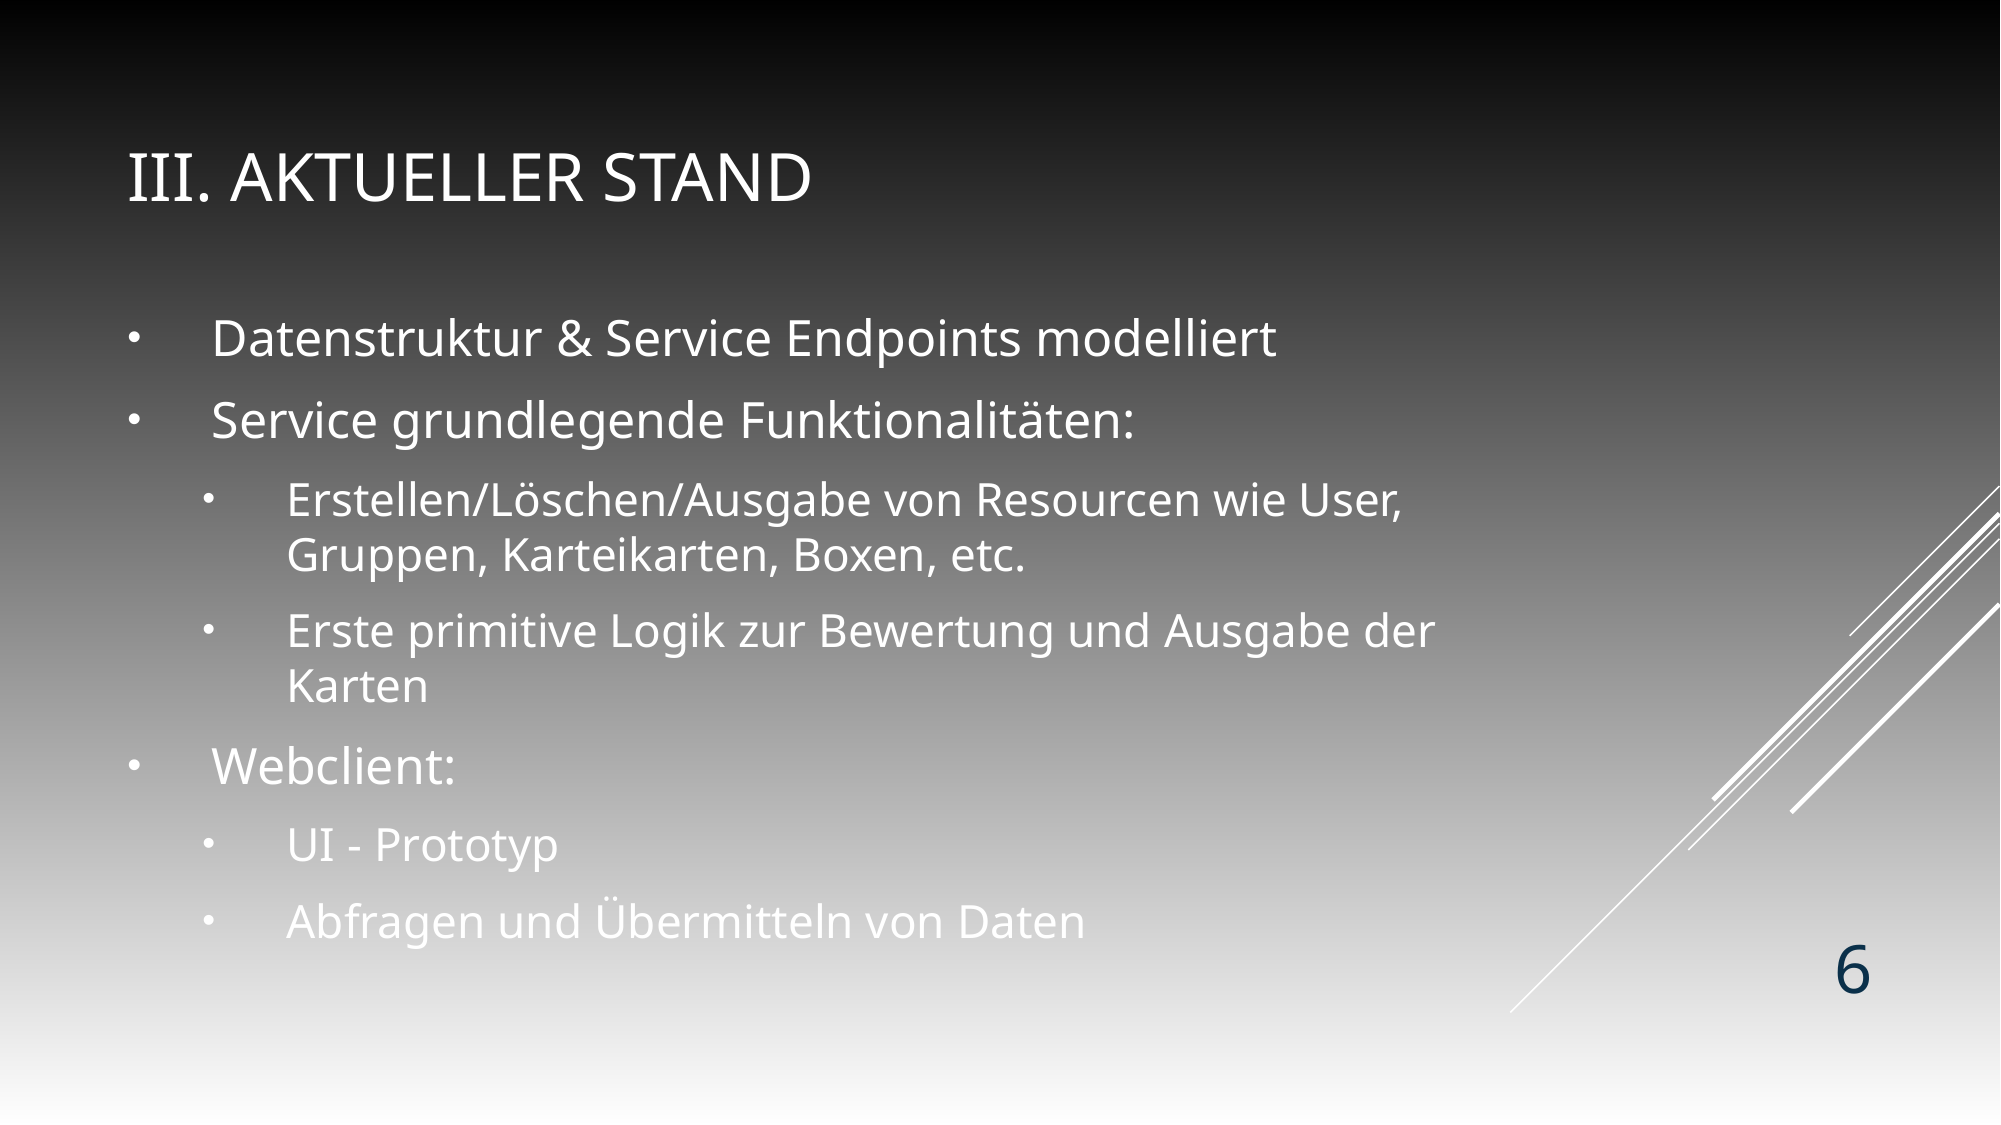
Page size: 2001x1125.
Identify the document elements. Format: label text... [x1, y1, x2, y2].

title III. Aktueller Stand [112, 112, 1763, 238]
slide_number <Foliennummer> [1700, 915, 1888, 1025]
list Datenstruktur & Service Endpoints modelliert Service grundlegende Funktionalitäten: Erstellen/Löschen/Ausgabe von Resourcen wie User, Gruppen, Karteikarten, Boxen, etc. Erste primitive Logik zur Bewertung und Ausgabe der Karten Webclient: UI - Prototyp Abfragen und Übermitteln von Daten [112, 298, 1513, 984]
